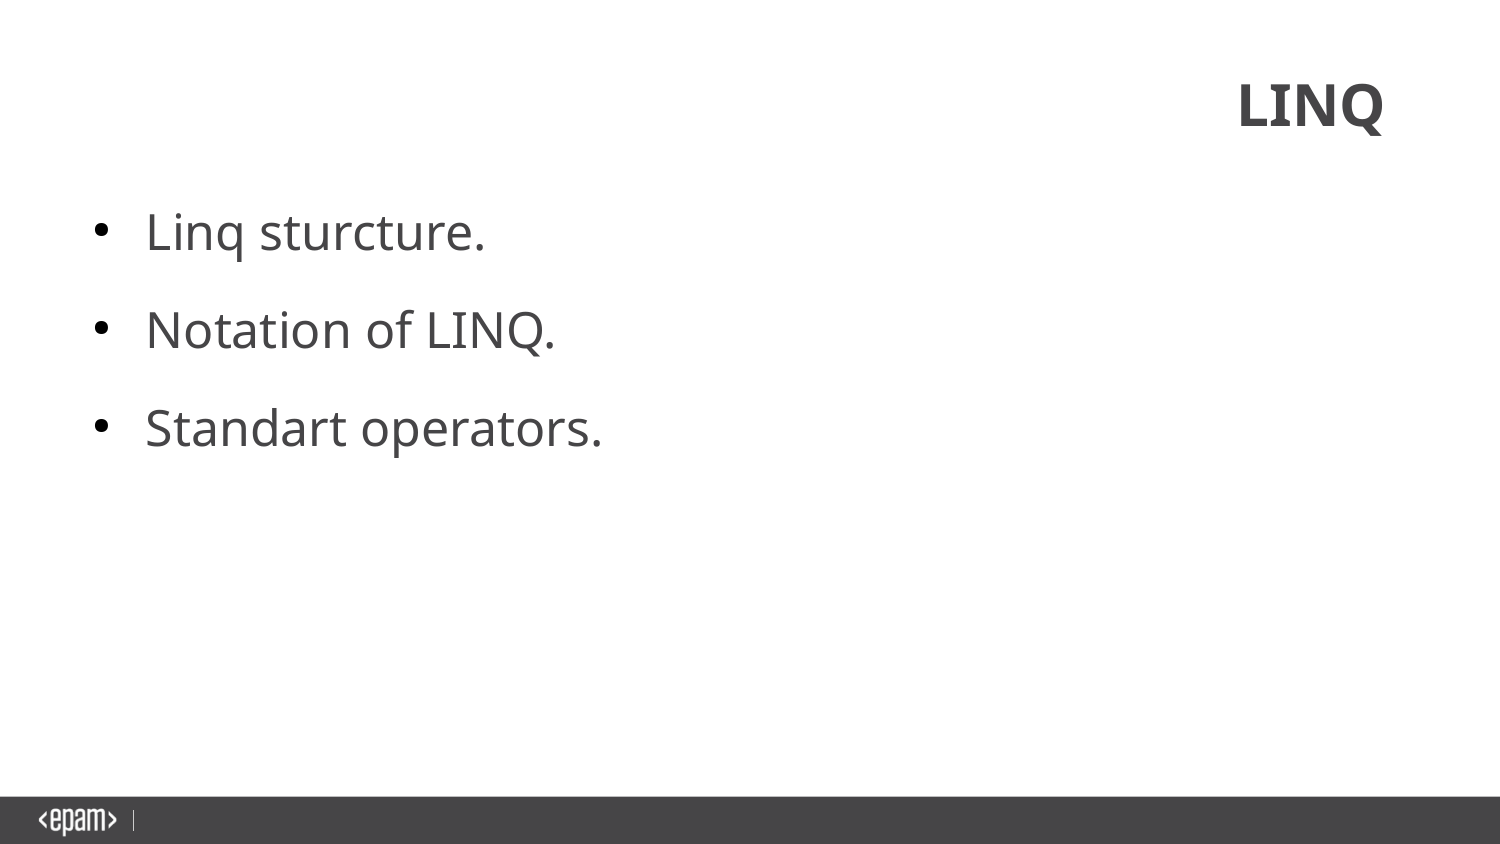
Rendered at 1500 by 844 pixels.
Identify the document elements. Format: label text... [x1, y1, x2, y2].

list Linq sturcture. Notation of LINQ. Standart operators. [75, 197, 1425, 755]
picture [38, 808, 117, 837]
title LINQ [75, 33, 1425, 175]
